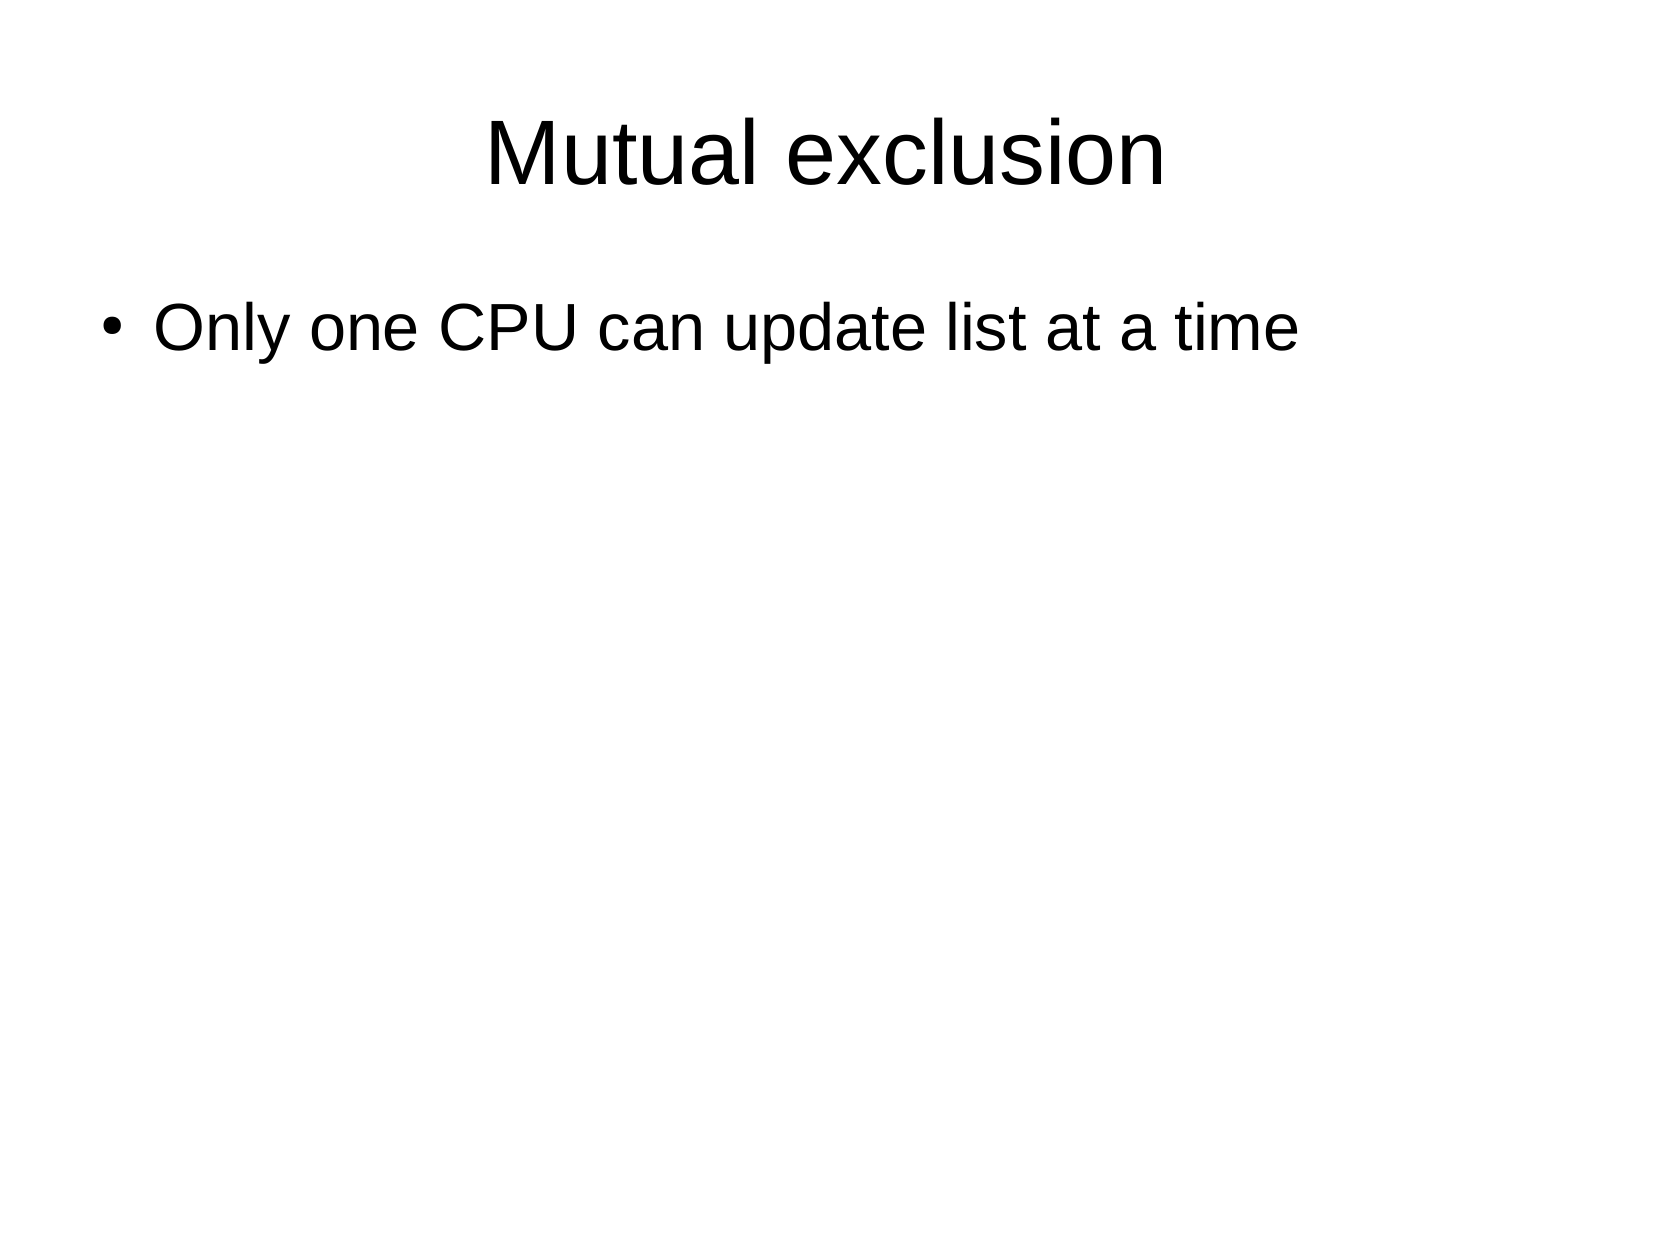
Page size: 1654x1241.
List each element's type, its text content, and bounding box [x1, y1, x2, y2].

title Mutual exclusion [82, 49, 1571, 257]
list Only one CPU can update list at a time [82, 290, 1571, 1010]
